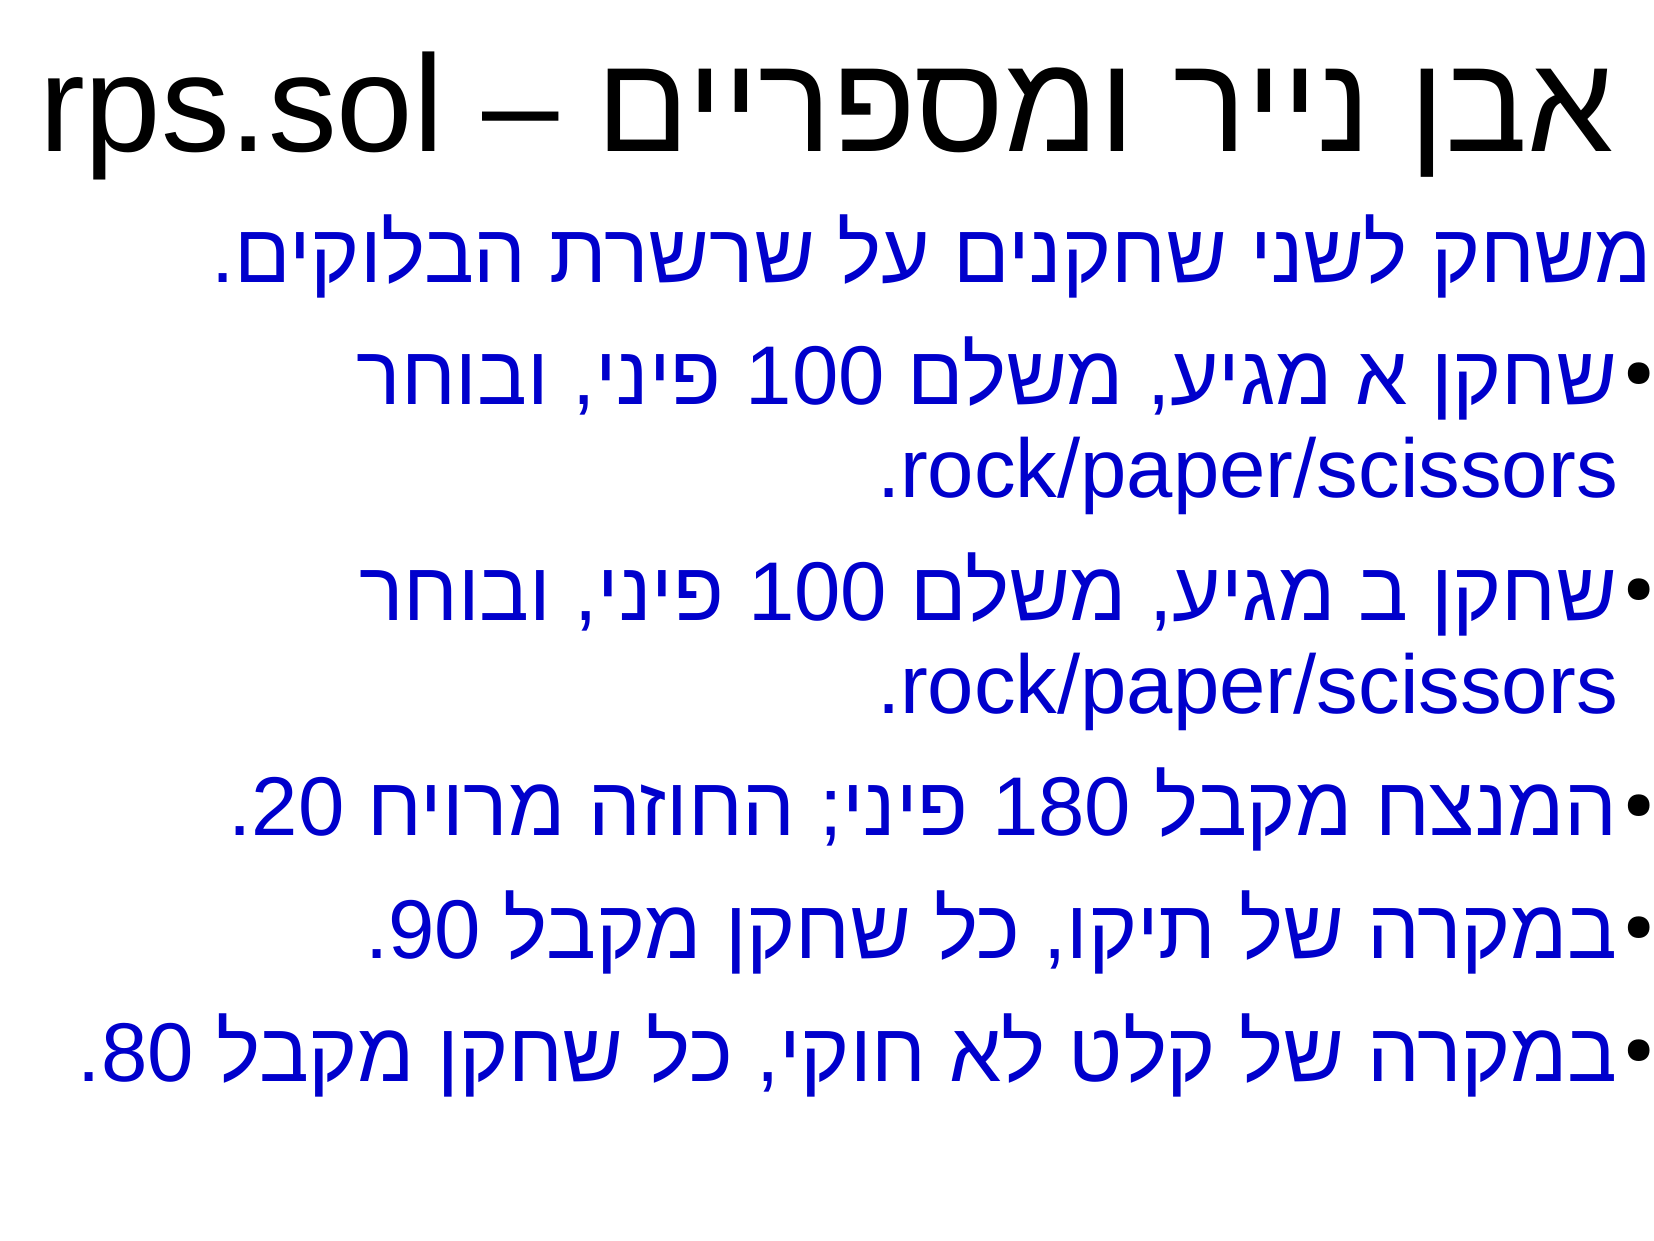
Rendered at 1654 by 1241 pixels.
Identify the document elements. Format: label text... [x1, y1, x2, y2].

list משחק לשני שחקנים על שרשרת הבלוקים. שחקן א מגיע, משלם 100 פיני, ובוחר rock/paper/scissors. שחקן ב מגיע, משלם 100 פיני, ובוחר rock/paper/scissors. המנצח מקבל 180 פיני; החוזה מרויח 20. במקרה של תיקו, כל שחקן מקבל 90. במקרה של קלט לא חוקי, כל שחקן מקבל 80. [0, 206, 1654, 1241]
title אבן נייר ומספריים – rps.sol [0, 0, 1654, 206]
